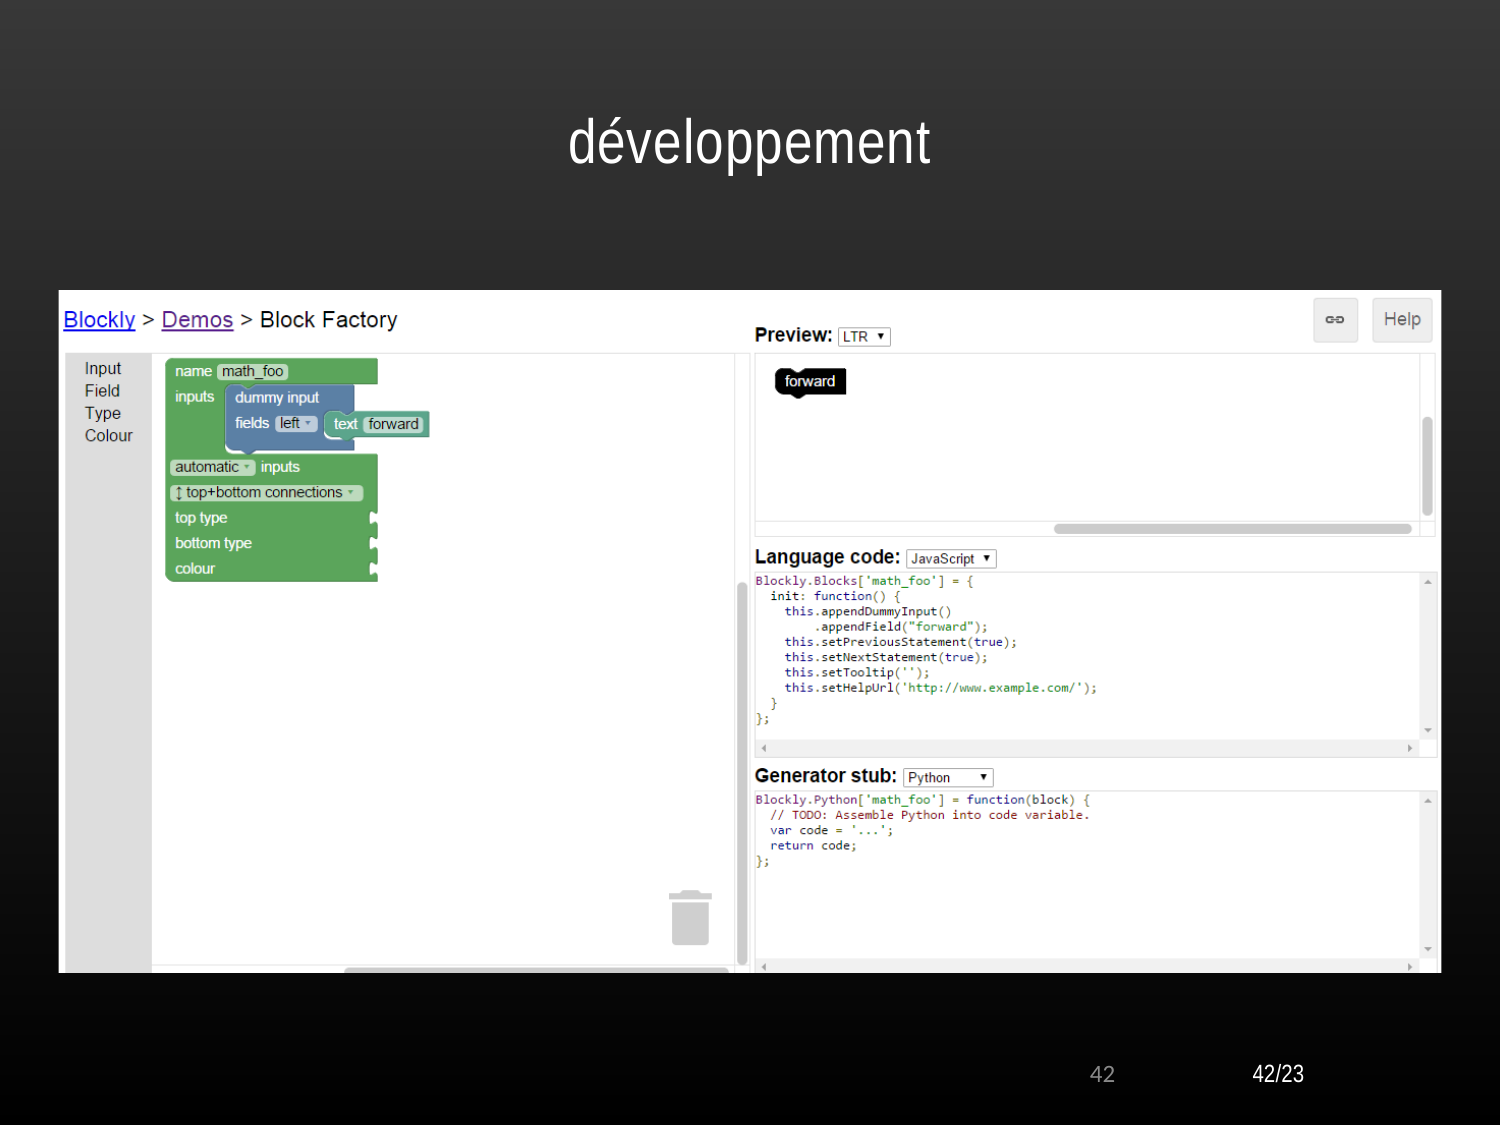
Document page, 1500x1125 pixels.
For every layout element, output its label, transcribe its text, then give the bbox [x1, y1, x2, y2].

title développement [99, 45, 1400, 233]
picture [58, 290, 1442, 973]
text_box <numéro>/23 [1237, 1042, 1401, 1103]
